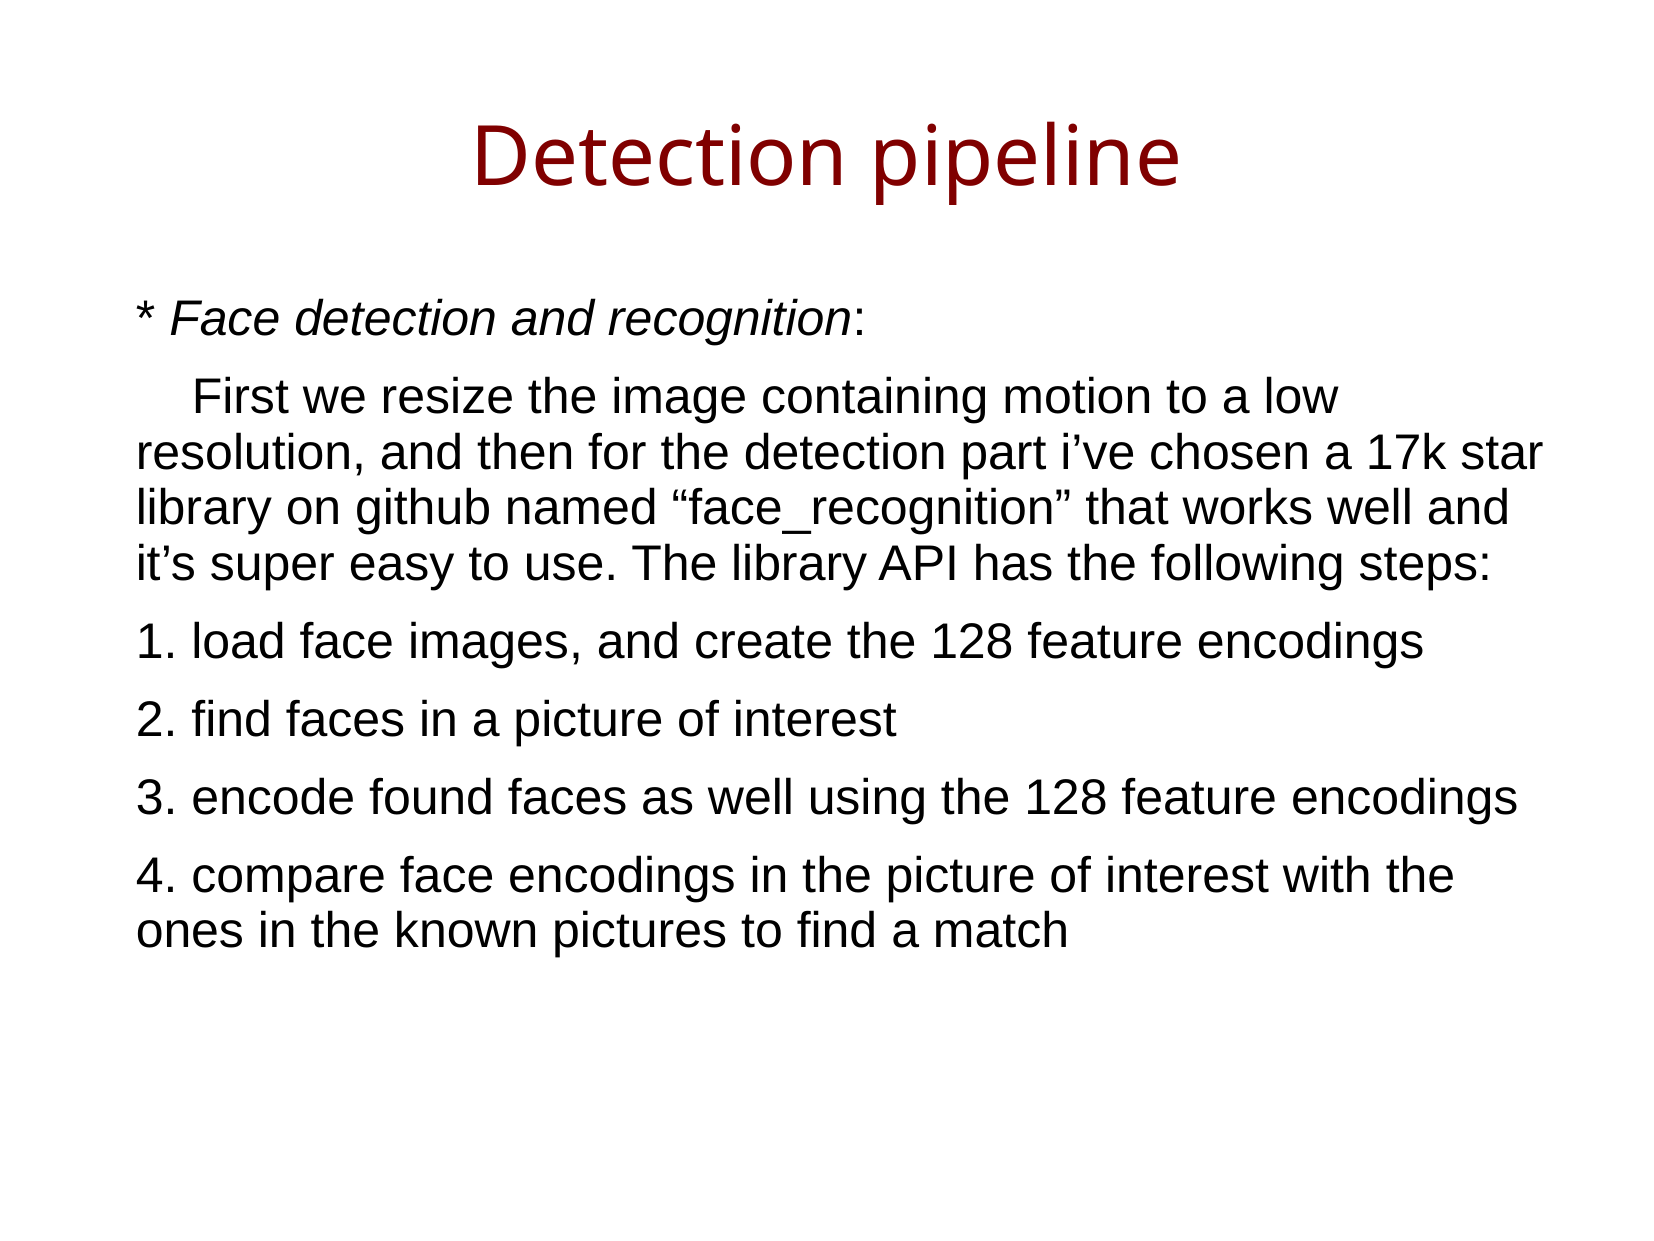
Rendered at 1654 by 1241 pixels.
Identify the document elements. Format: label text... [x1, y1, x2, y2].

title Detection pipeline [82, 49, 1571, 257]
list * Face detection and recognition: First we resize the image containing motion to a low resolution, and then for the detection part i’ve chosen a 17k star library on github named “face_recognition” that works well and it’s super easy to use. The library API has the following steps: 1. load face images, and create the 128 feature encodings 2. find faces in a picture of interest 3. encode found faces as well using the 128 feature encodings 4. compare face encodings in the picture of interest with the ones in the known pictures to find a match [82, 290, 1571, 1010]
